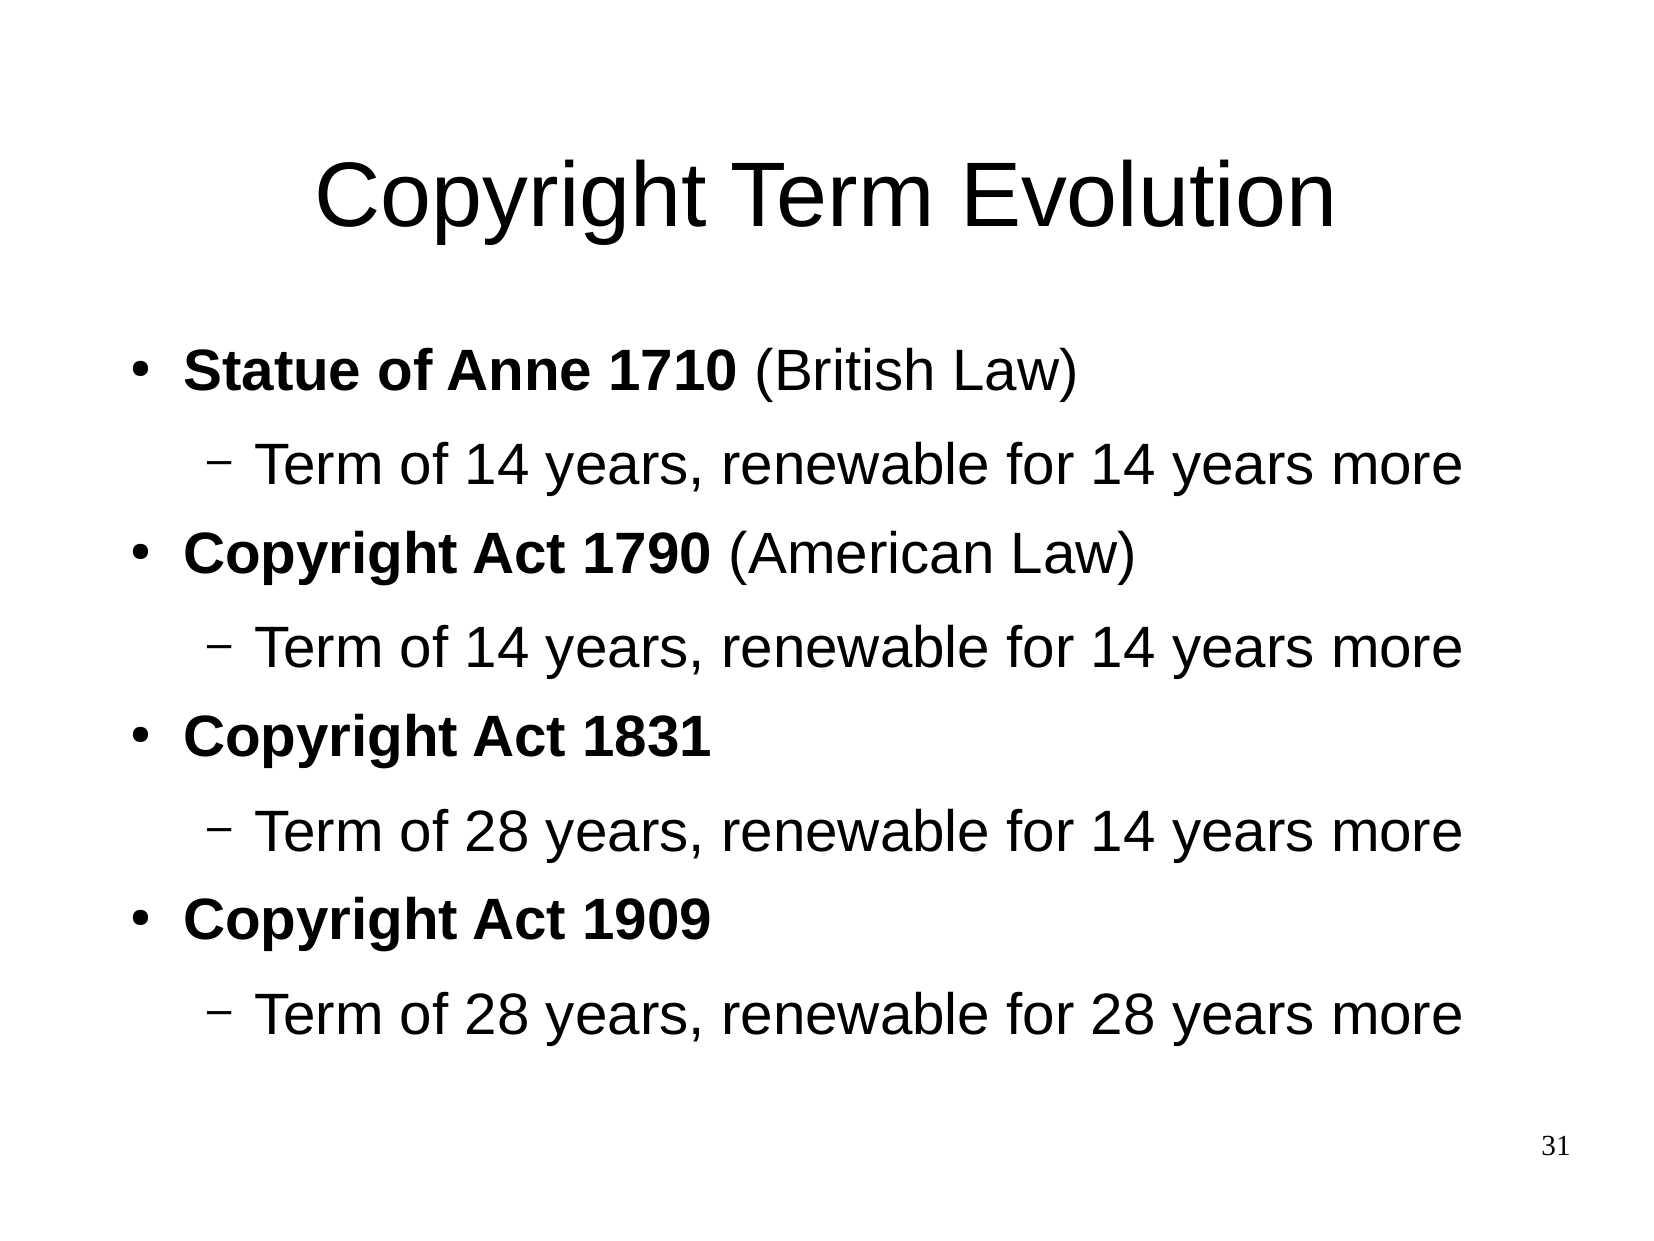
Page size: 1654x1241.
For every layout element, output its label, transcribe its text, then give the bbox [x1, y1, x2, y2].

title Copyright Term Evolution [82, 90, 1571, 298]
list Statue of Anne 1710 (British Law) Term of 14 years, renewable for 14 years more Copyright Act 1790 (American Law) Term of 14 years, renewable for 14 years more Copyright Act 1831 Term of 28 years, renewable for 14 years more Copyright Act 1909 Term of 28 years, renewable for 28 years more [112, 337, 1576, 1126]
